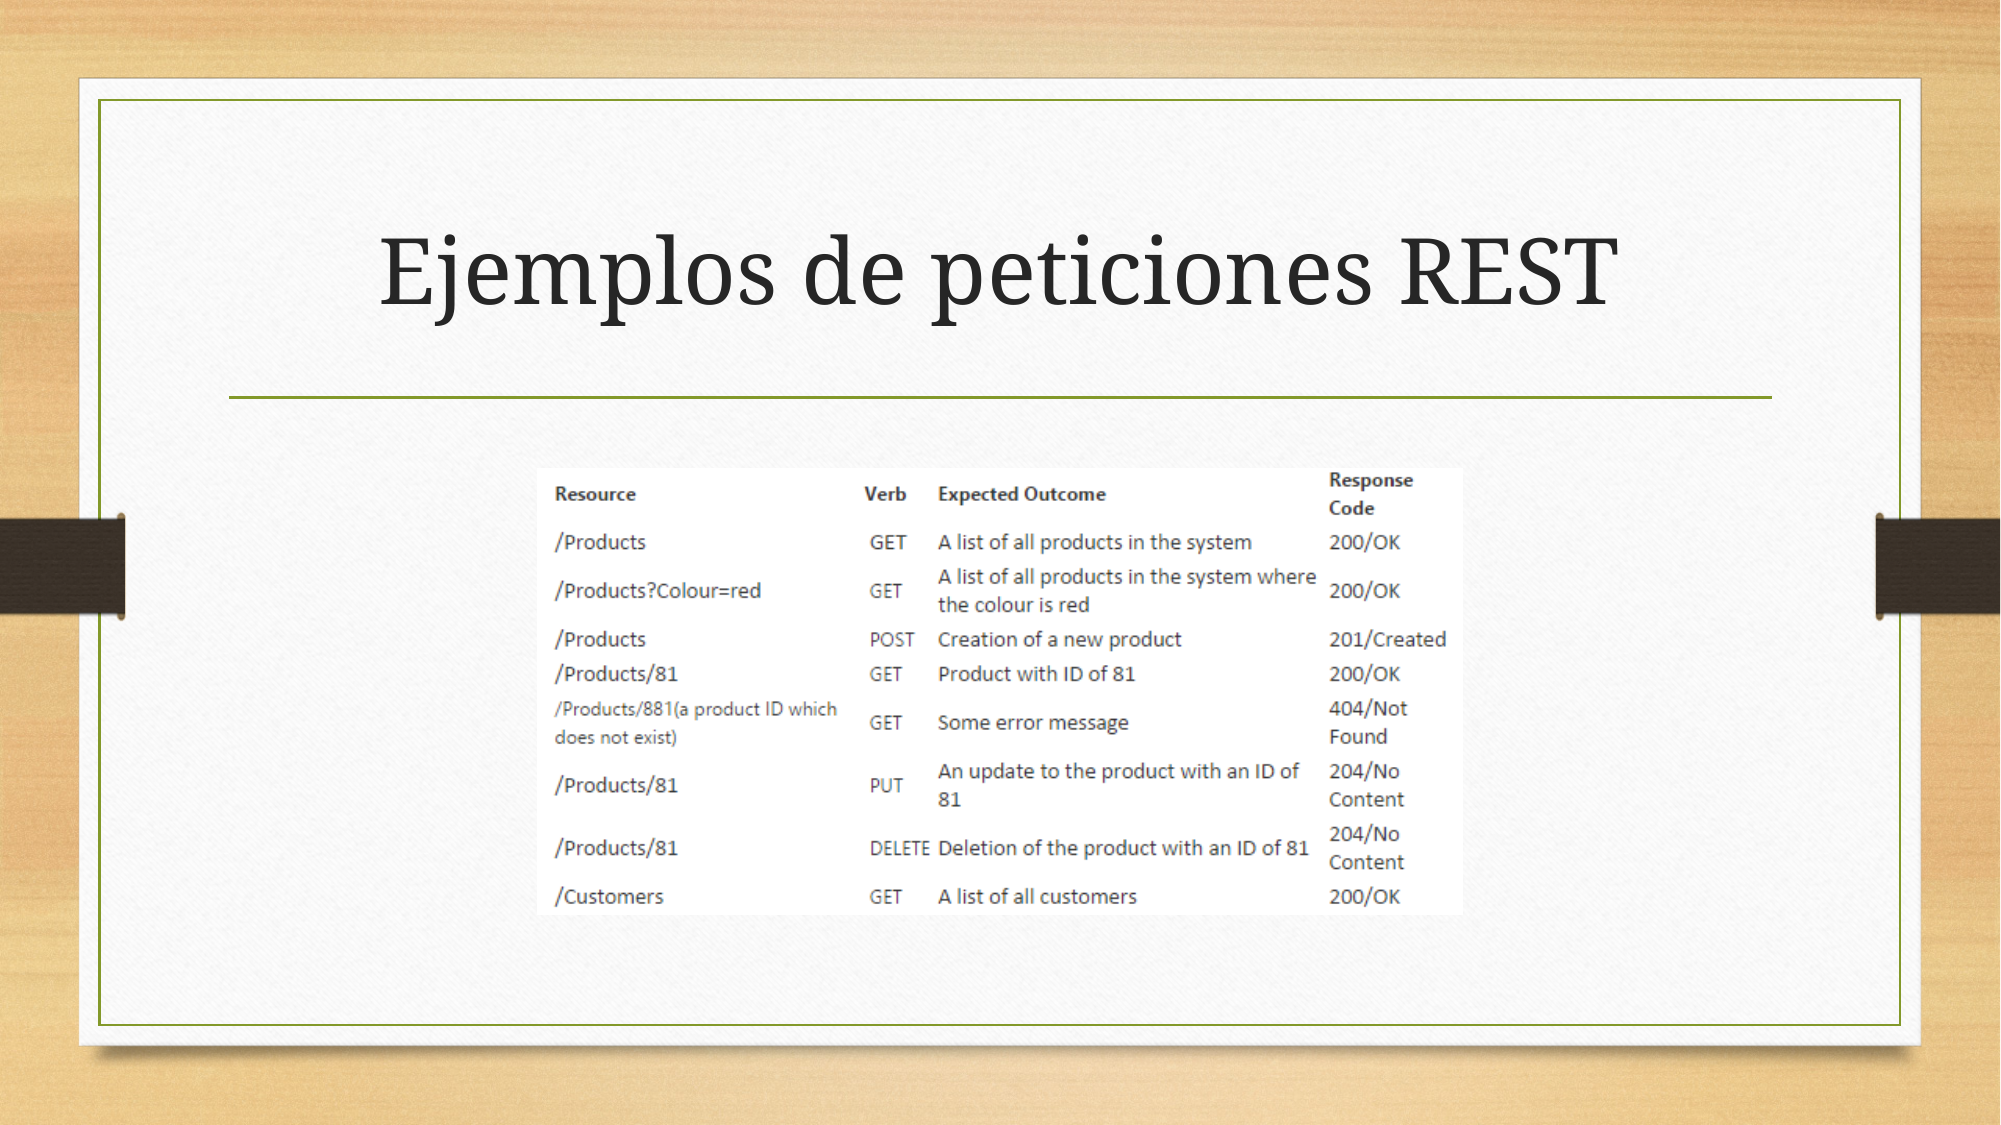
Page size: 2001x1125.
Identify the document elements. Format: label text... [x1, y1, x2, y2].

picture [537, 469, 1463, 915]
title Ejemplos de peticiones REST [212, 161, 1788, 376]
